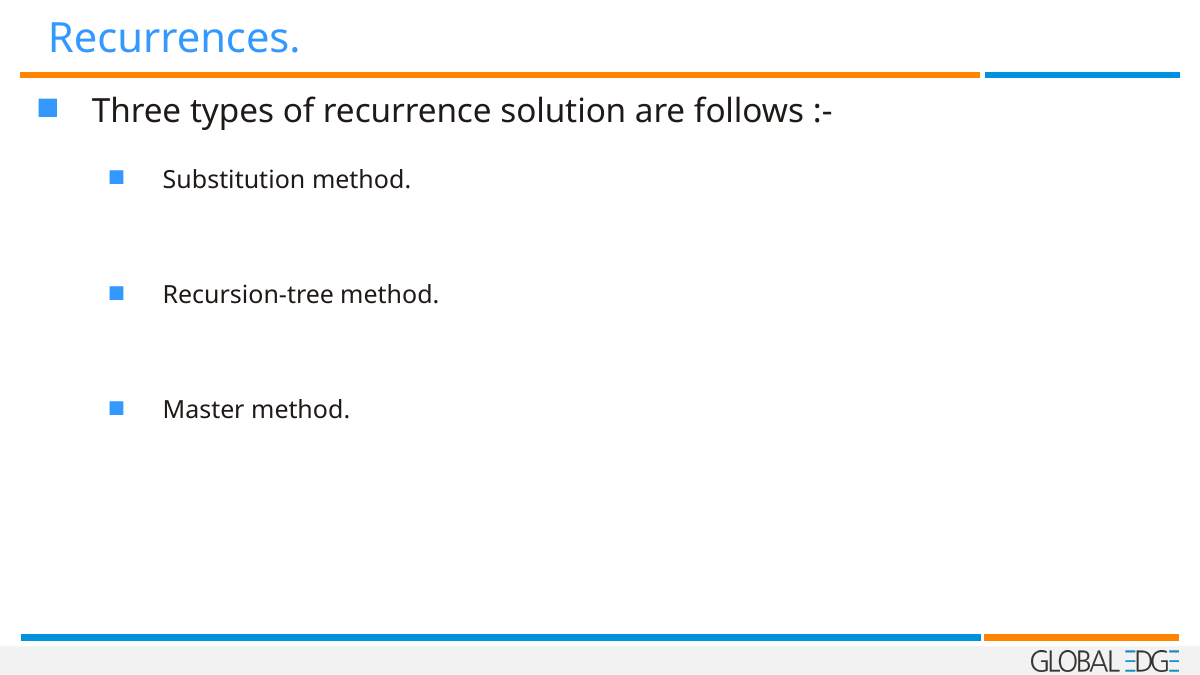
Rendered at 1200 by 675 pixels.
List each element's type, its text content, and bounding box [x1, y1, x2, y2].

title Recurrences. [12, 9, 1088, 63]
picture [1031, 650, 1179, 672]
list Three types of recurrence solution are follows :- Substitution method. Recursion-tree method. Master method. [21, 86, 1170, 615]
